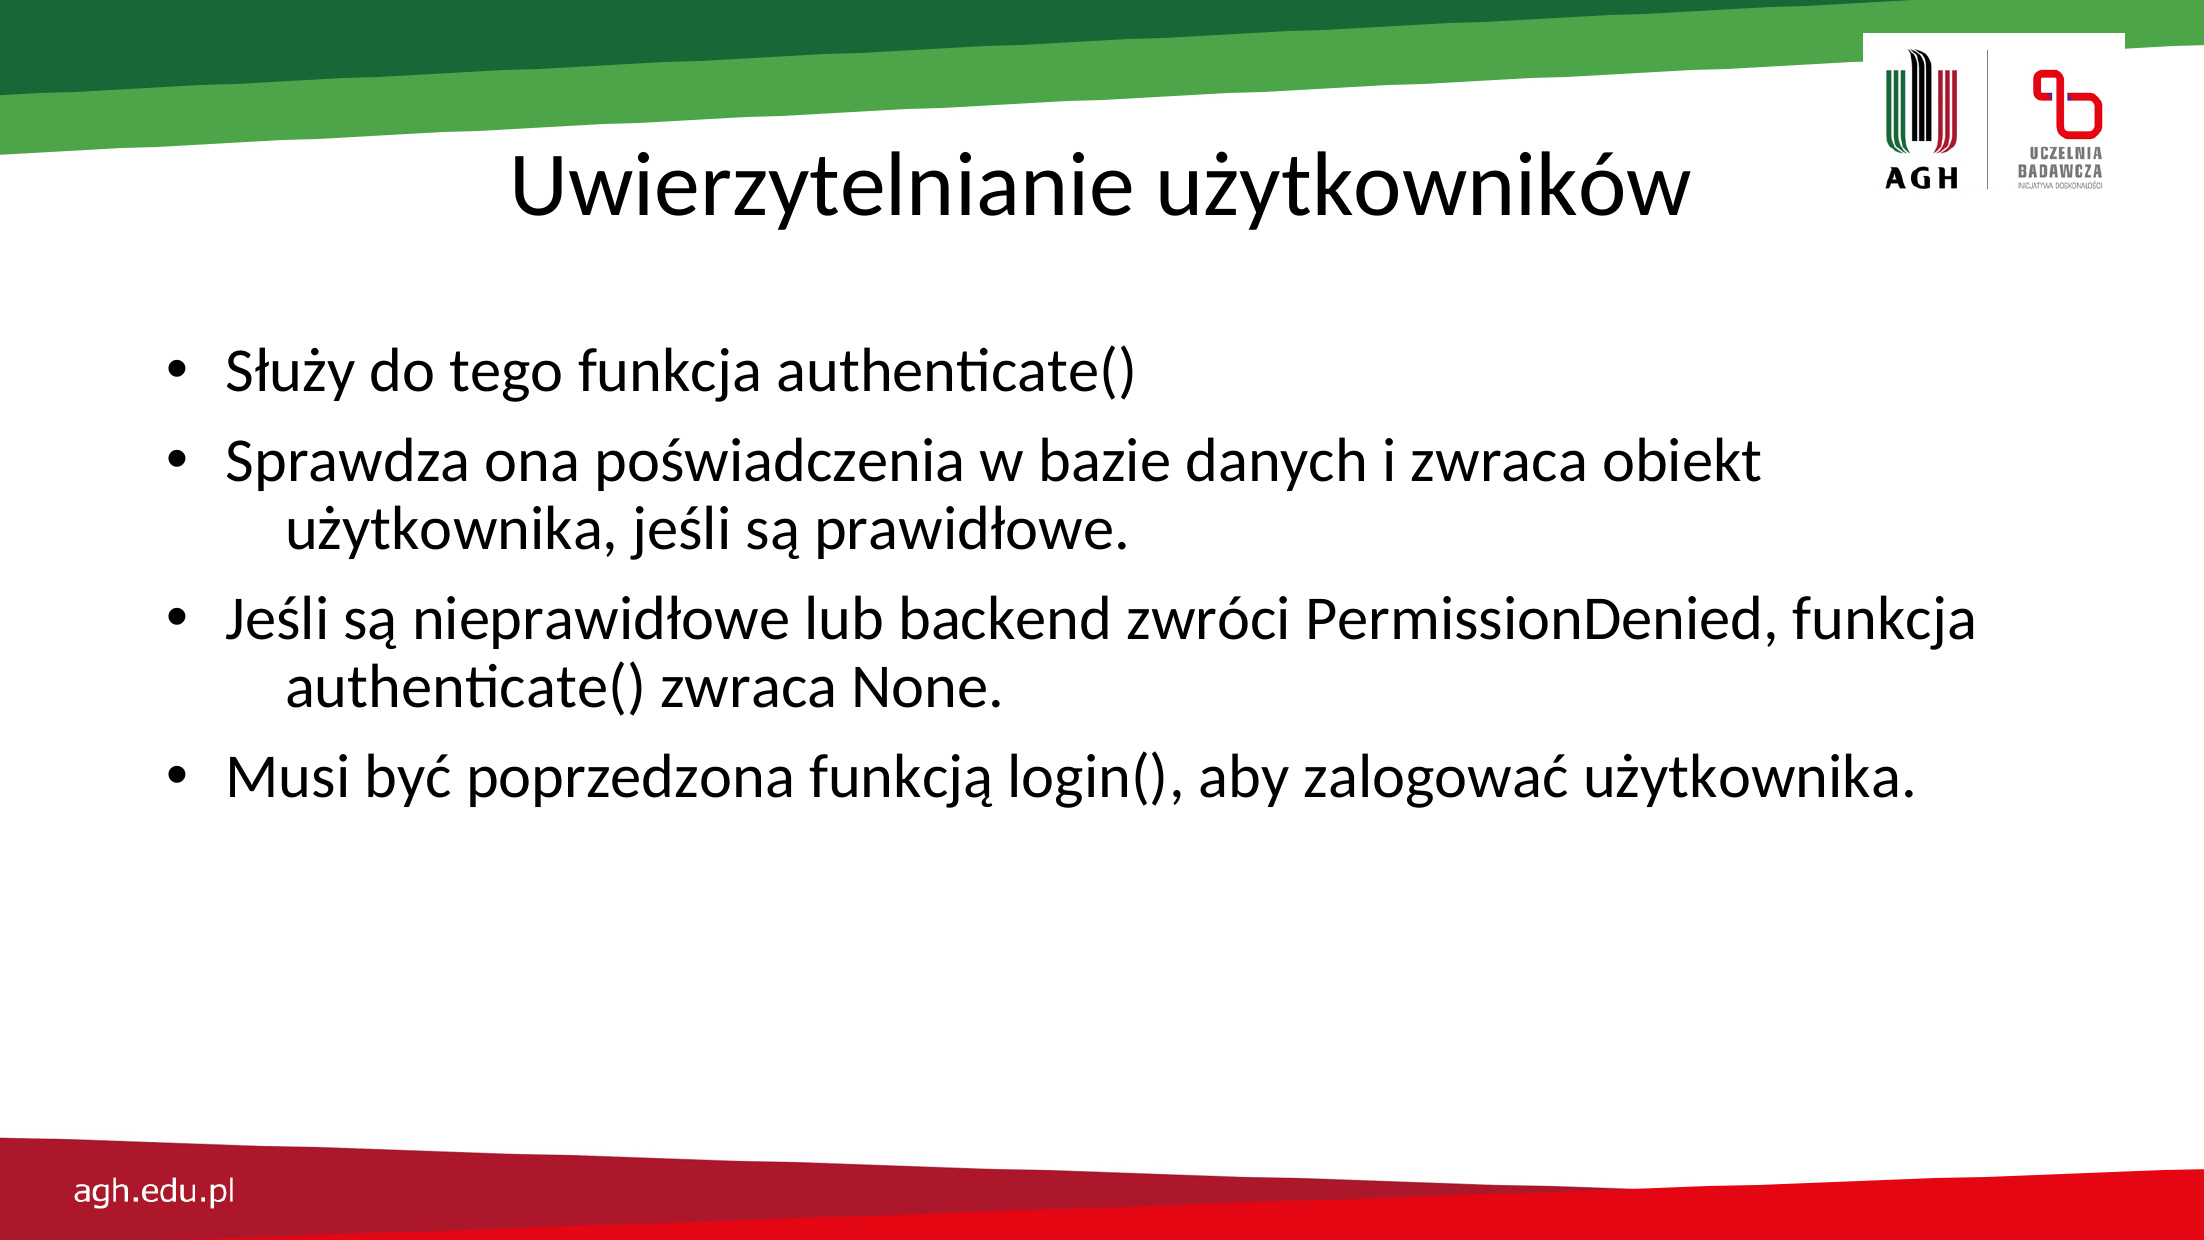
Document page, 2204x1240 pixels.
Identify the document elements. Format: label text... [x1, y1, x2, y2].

list Służy do tego funkcja authenticate() Sprawdza ona poświadczenia w bazie danych i zwraca obiekt użytkownika, jeśli są prawidłowe. Jeśli są nieprawidłowe lub backend zwróci PermissionDenied, funkcja authenticate() zwraca None. Musi być poprzedzona funkcją login(), aby zalogować użytkownika. [151, 329, 2053, 1117]
title Uwierzytelnianie użytkowników [151, 65, 2053, 306]
